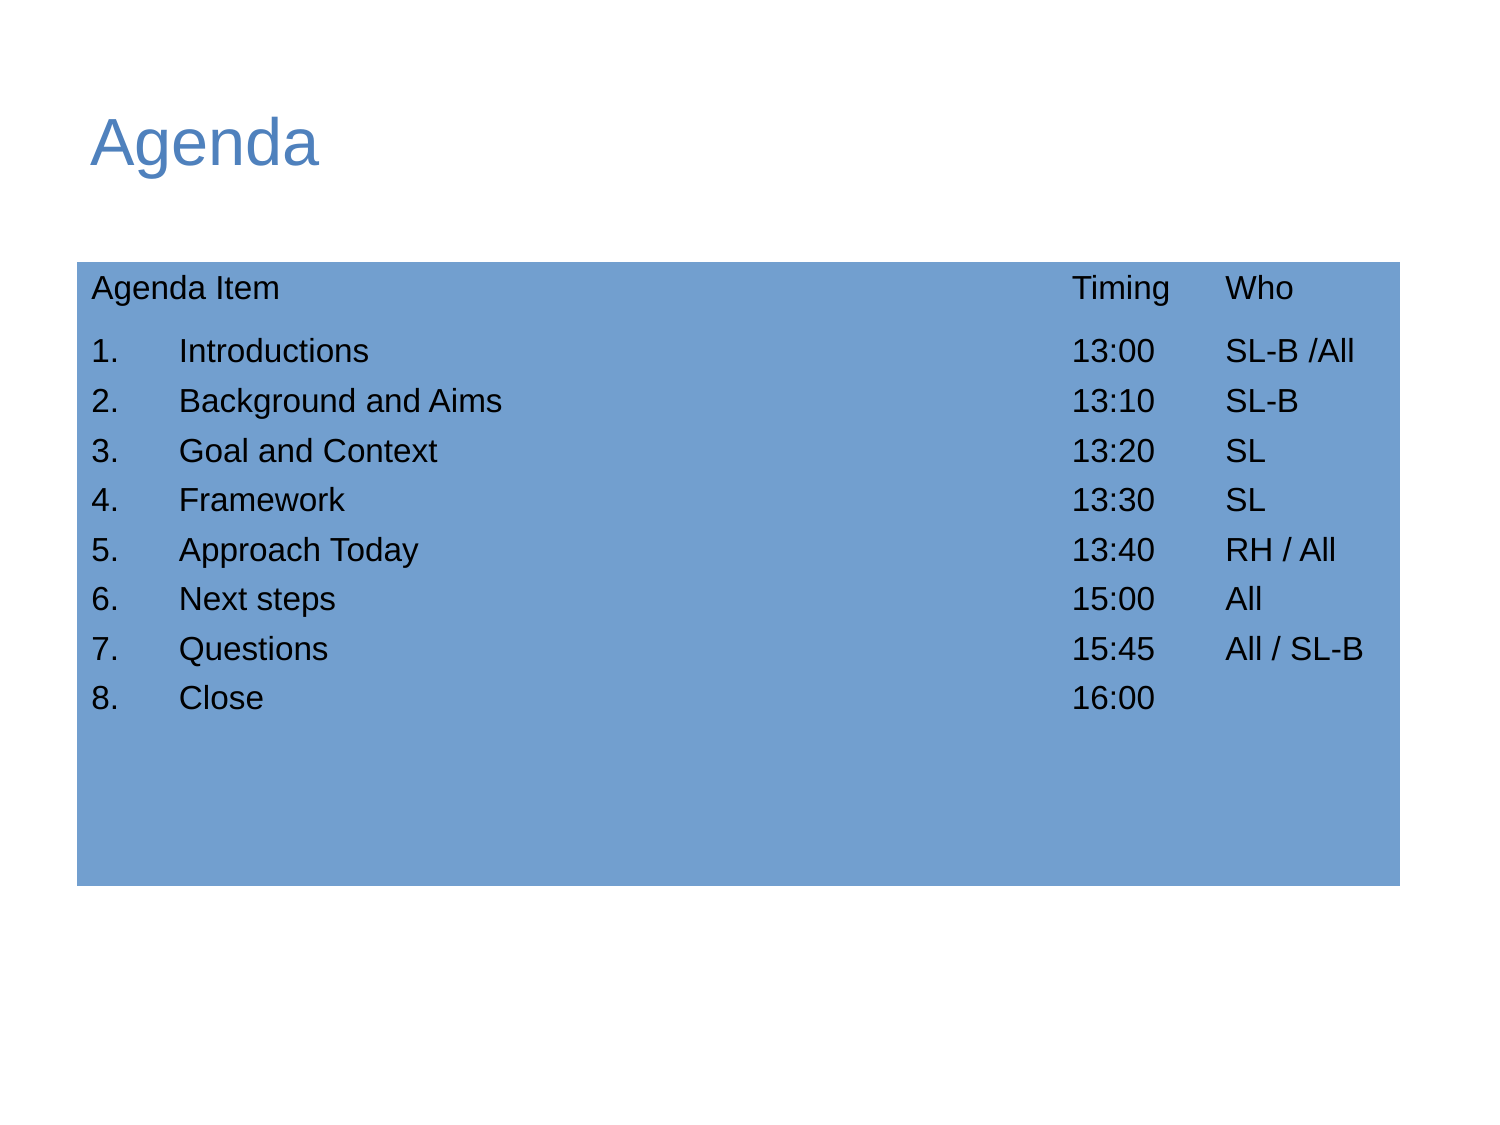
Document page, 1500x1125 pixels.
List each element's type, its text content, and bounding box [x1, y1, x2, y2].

table_header Timing [1057, 262, 1211, 326]
title Agenda [75, 45, 1426, 233]
table_header Agenda Item [77, 262, 1057, 326]
table_cell SL-B /All SL-B SL SL RH / All All All / SL-B [1211, 326, 1400, 886]
table_header Who [1211, 262, 1400, 326]
table_cell 13:00 13:10 13:20 13:30 13:40 15:00 15:45 16:00 [1057, 326, 1211, 886]
table_cell Introductions Background and Aims Goal and Context Framework Approach Today Next steps Questions Close [77, 326, 1057, 886]
